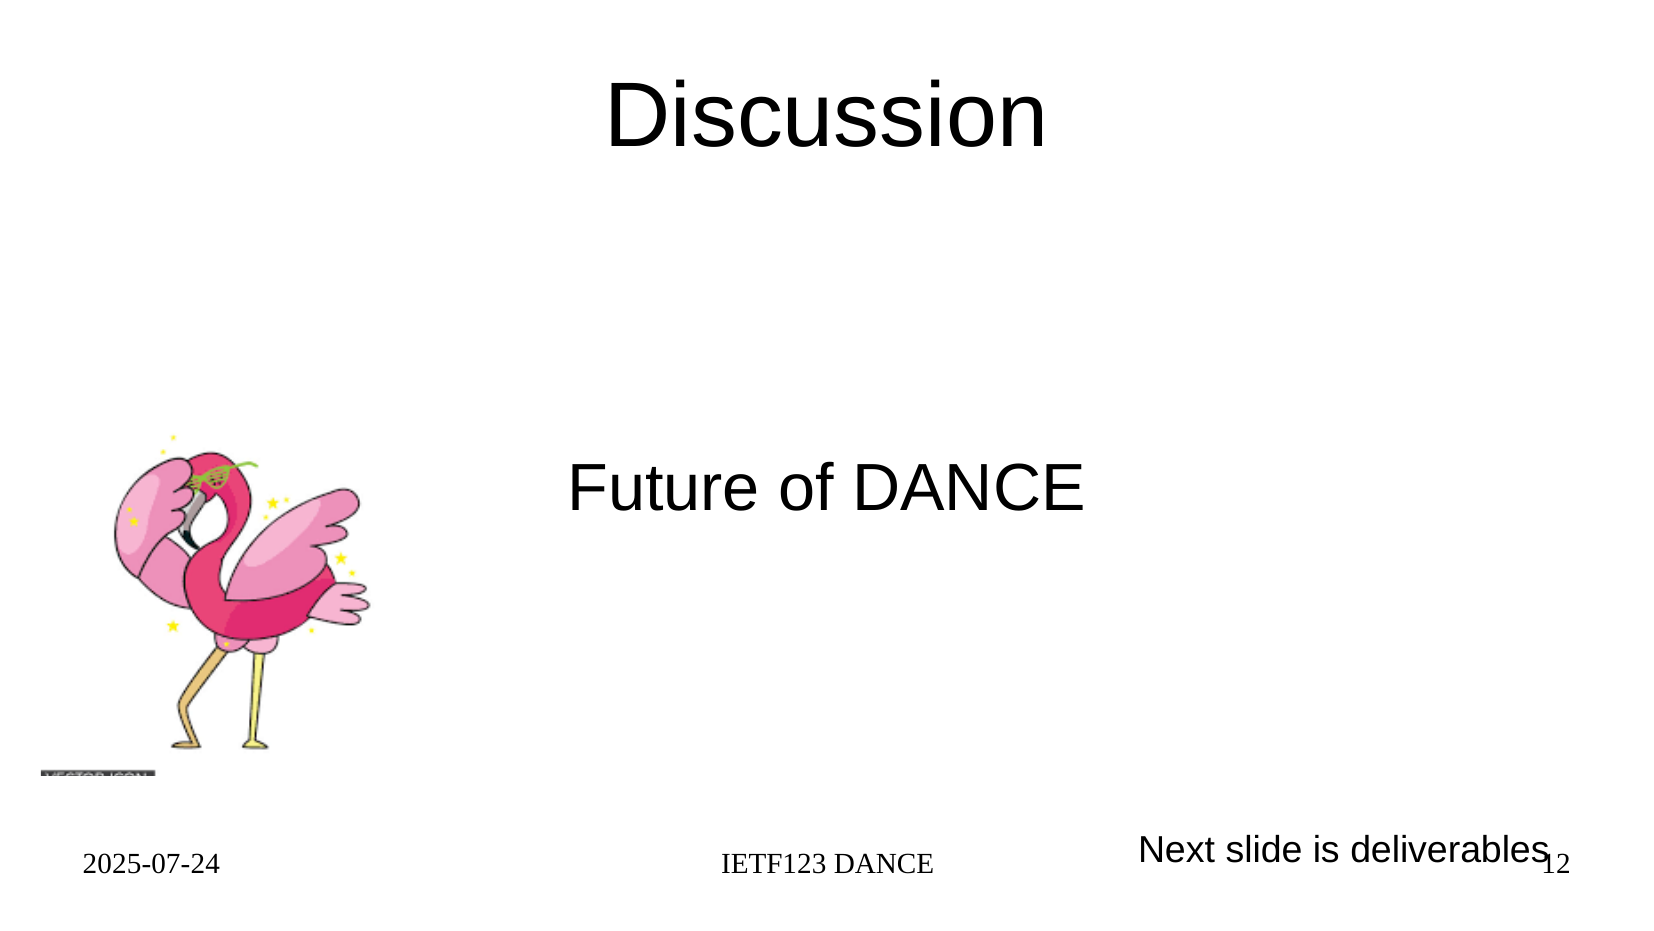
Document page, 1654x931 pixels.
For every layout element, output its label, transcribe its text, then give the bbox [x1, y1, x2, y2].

list Future of DANCE [82, 217, 1571, 758]
picture [40, 398, 440, 776]
title Discussion [82, 37, 1571, 193]
text_box Next slide is deliverables [1123, 821, 1566, 879]
